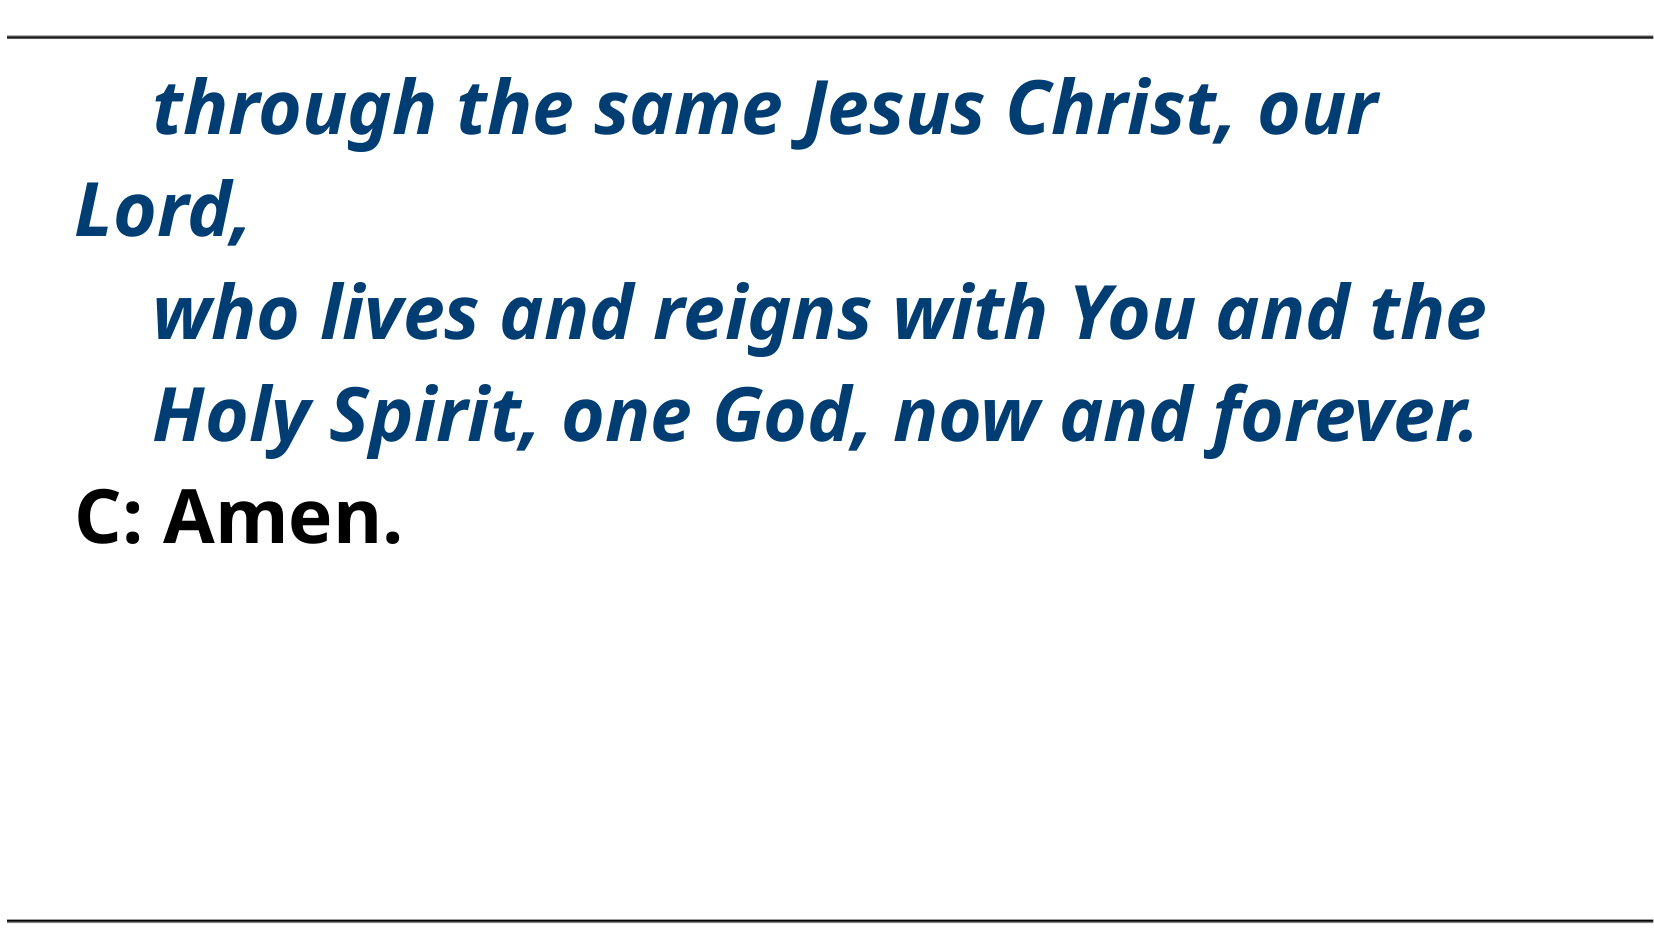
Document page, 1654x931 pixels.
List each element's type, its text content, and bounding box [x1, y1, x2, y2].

picture [7, 14, 1654, 931]
text_box through the same Jesus Christ, our Lord, who lives and reigns with You and the Holy Spirit, one God, now and forever. C: Amen. [60, 47, 1591, 462]
